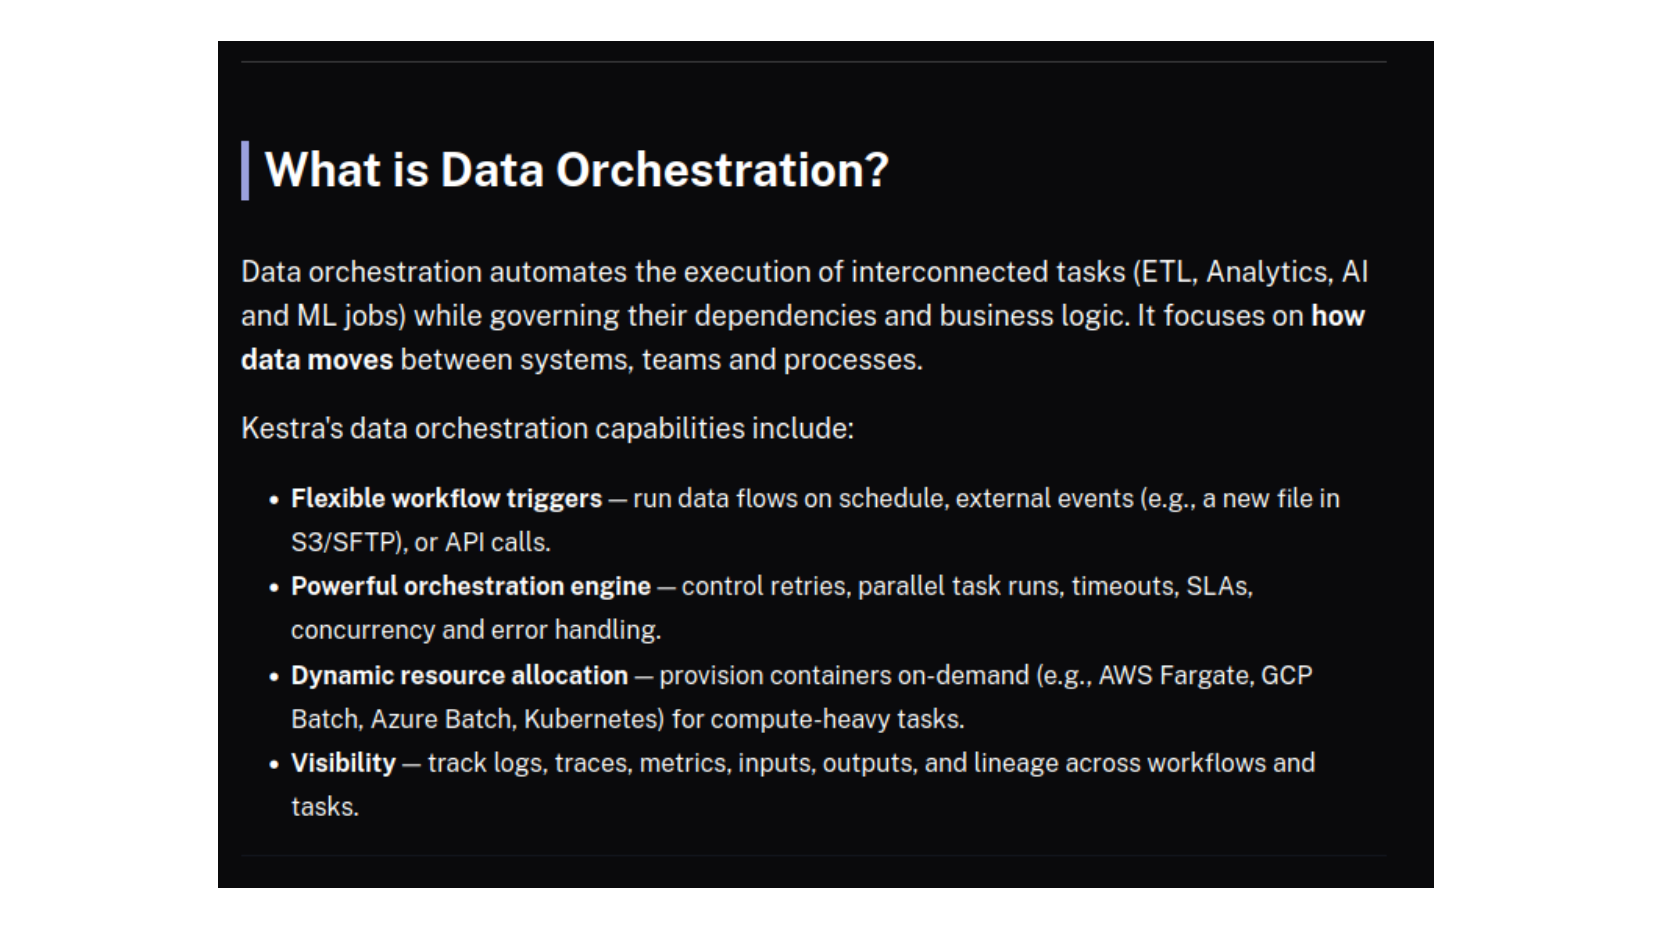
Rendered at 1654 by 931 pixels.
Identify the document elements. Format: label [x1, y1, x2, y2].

picture [218, 41, 1434, 888]
